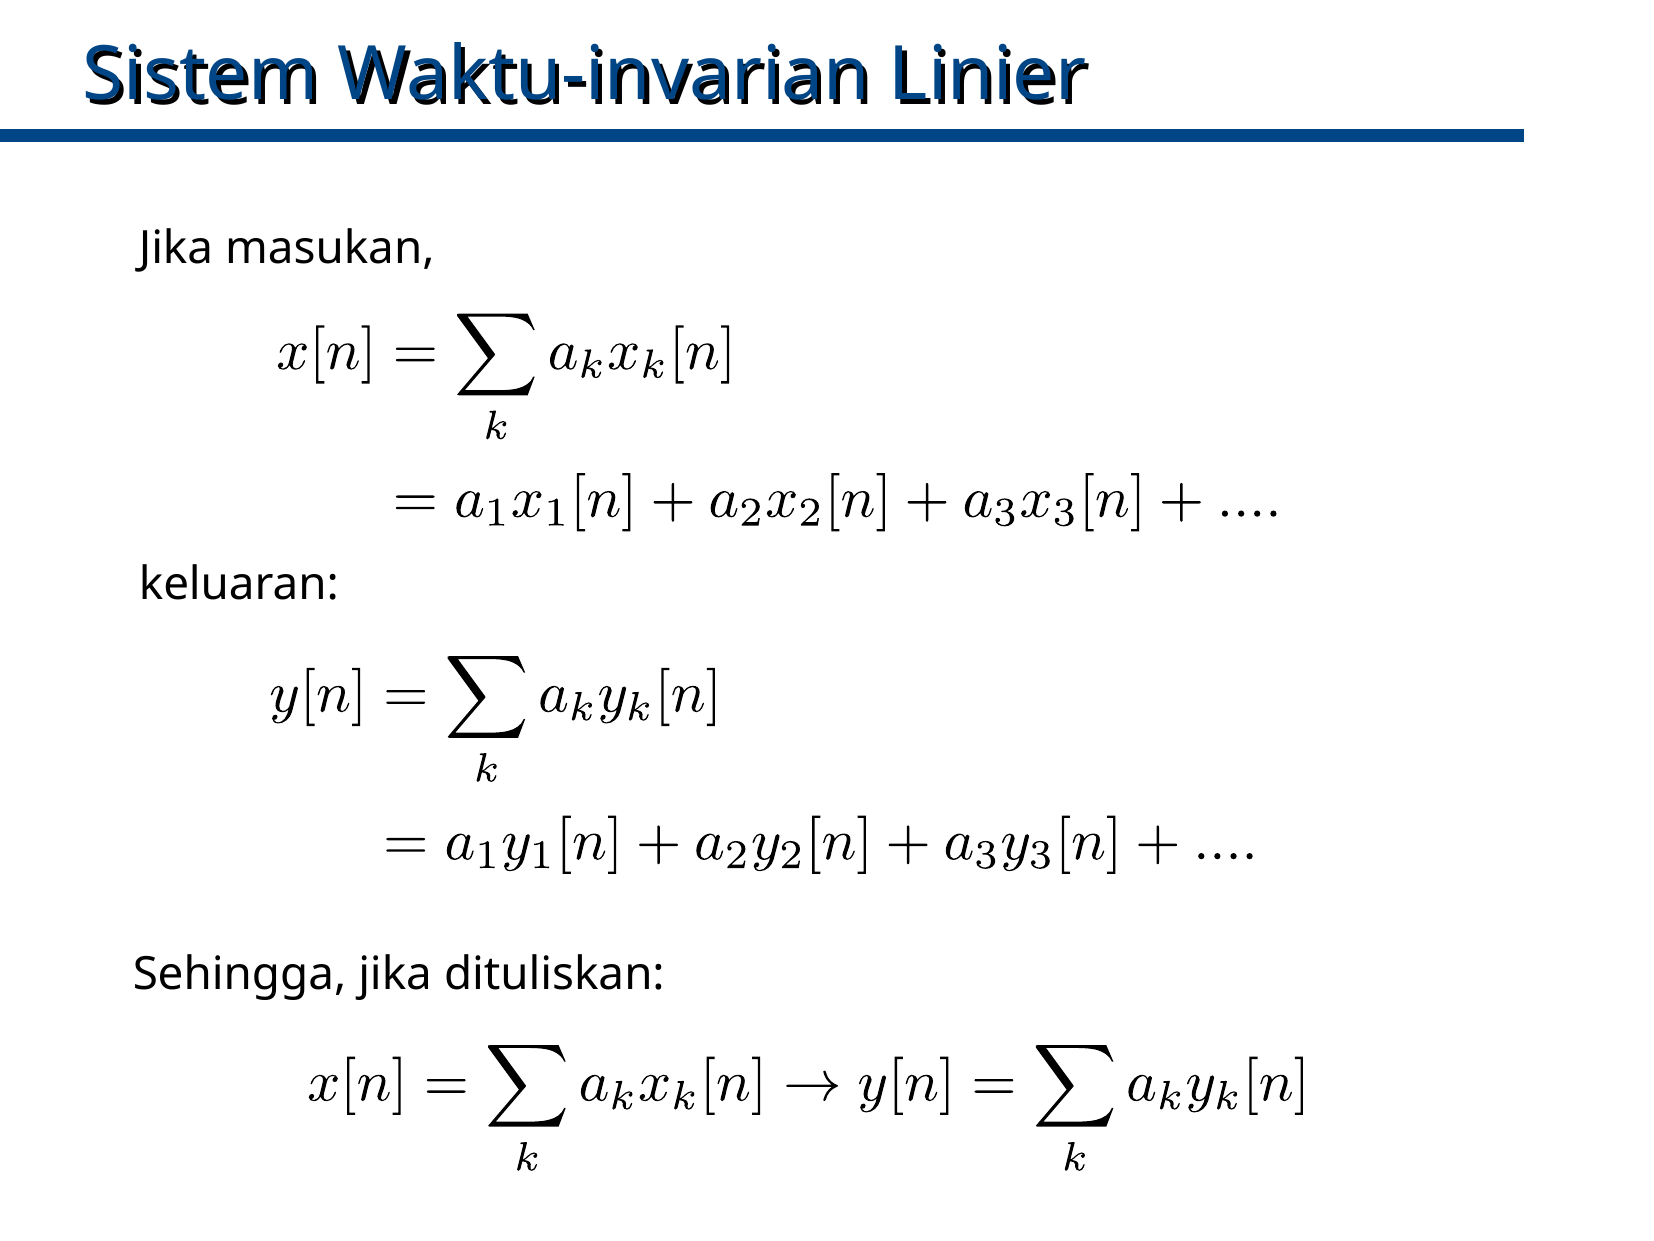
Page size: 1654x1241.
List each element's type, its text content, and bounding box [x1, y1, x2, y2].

text_box [307, 1039, 1310, 1171]
text_box [269, 650, 1258, 875]
text_box Jika masukan, [124, 206, 479, 289]
text_box Sistem Waktu-invarian Linier [82, 10, 1441, 129]
text_box keluaran: [124, 543, 480, 625]
text_box [276, 307, 1282, 532]
text_box [0, 129, 1524, 142]
text_box Sehingga, jika dituliskan: [118, 933, 685, 1015]
